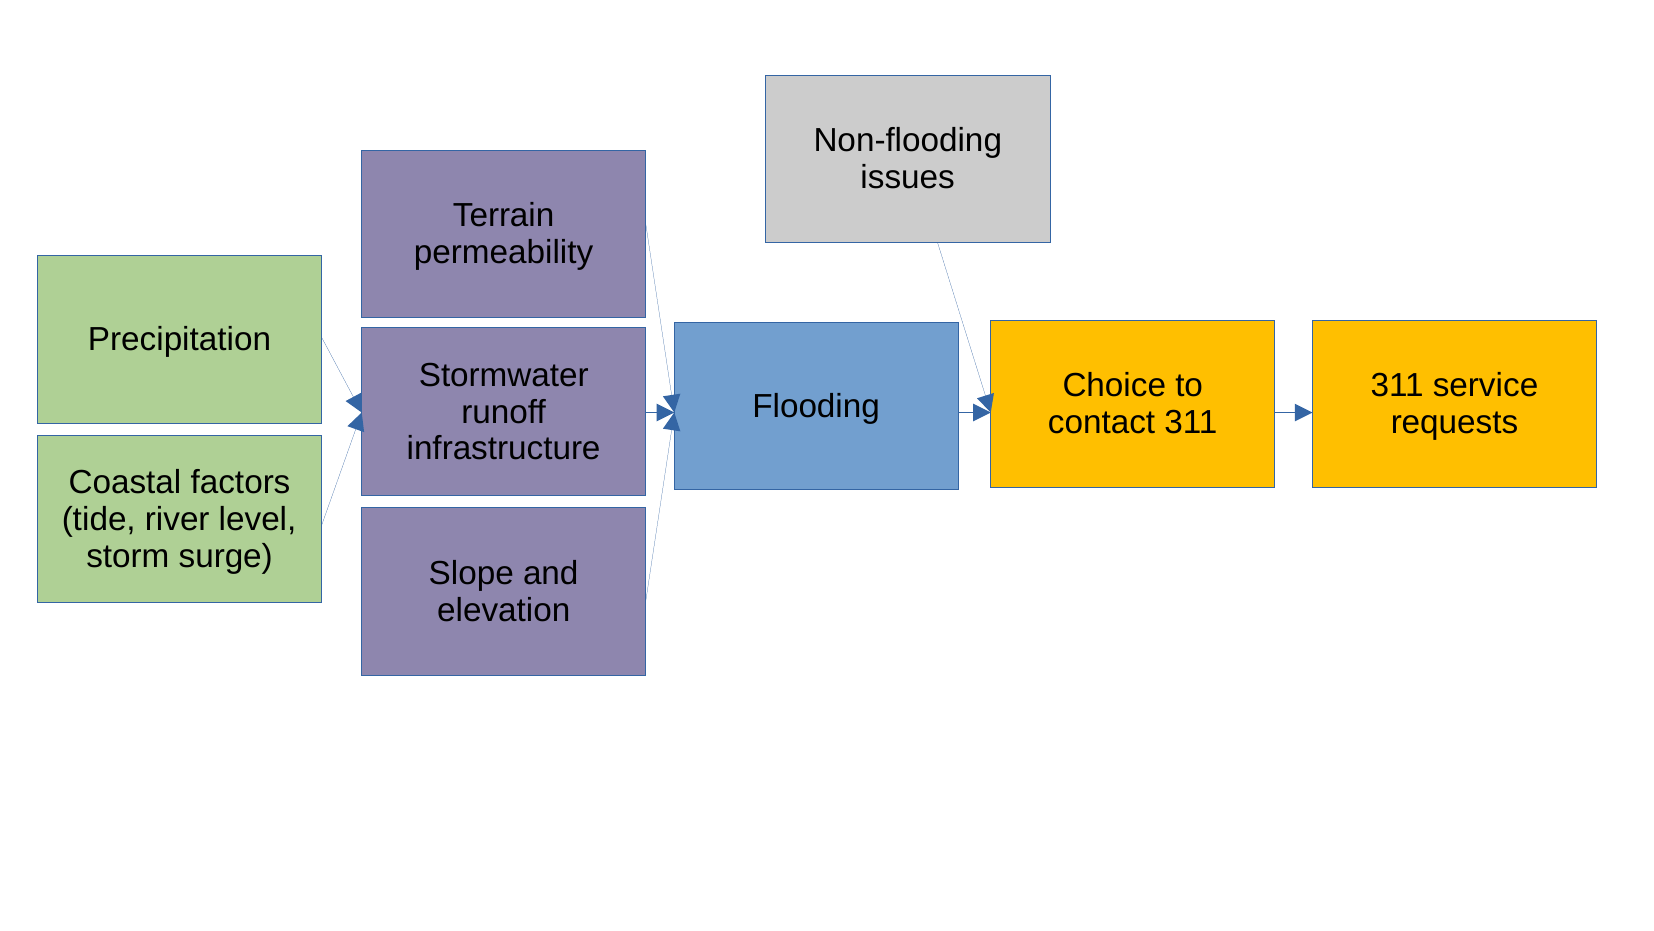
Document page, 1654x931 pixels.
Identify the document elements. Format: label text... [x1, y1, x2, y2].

text_box Coastal factors (tide, river level, storm surge) [37, 435, 322, 603]
text_box Slope and elevation [361, 507, 646, 676]
text_box Precipitation [37, 255, 322, 424]
text_box 311 service requests [1312, 320, 1597, 488]
text_box Stormwater runoff infrastructure [361, 327, 646, 496]
text_box Choice to contact 311 [990, 320, 1275, 488]
text_box Terrain permeability [361, 150, 646, 318]
text_box Non-flooding issues [765, 75, 1051, 243]
text_box Flooding [674, 322, 959, 490]
